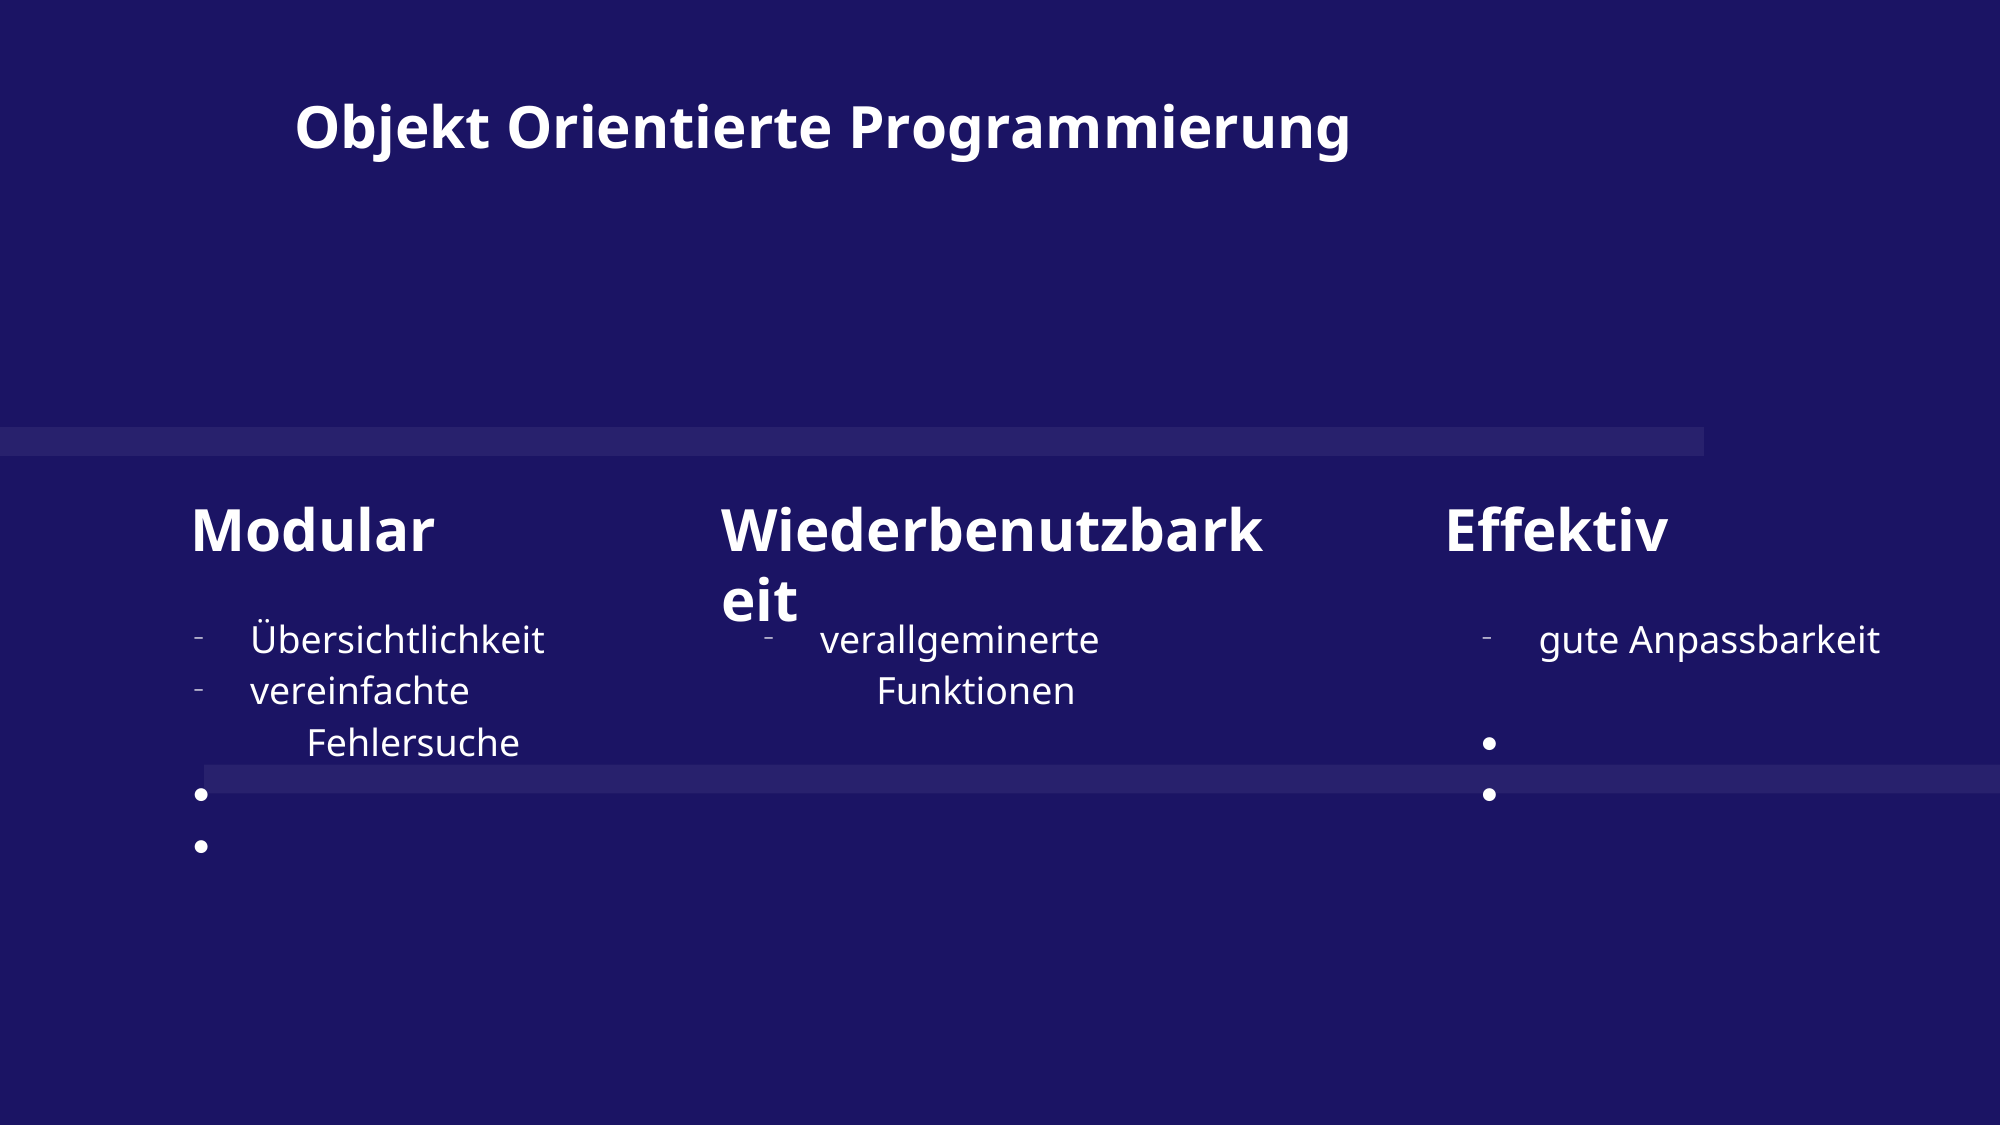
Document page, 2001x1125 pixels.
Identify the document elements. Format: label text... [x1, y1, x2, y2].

subtitle Übersichtlichkeit vereinfachte Fehlersuche [141, 593, 647, 740]
subtitle verallgeminerte Funktionen [711, 593, 1294, 740]
title Wiederbenutzbarkeit [706, 477, 1294, 594]
title Objekt Orientierte Programmierung [279, 74, 1721, 222]
title Modular [175, 477, 604, 594]
subtitle gute Anpassbarkeit [1429, 593, 1936, 740]
title Effektiv [1429, 477, 1858, 593]
